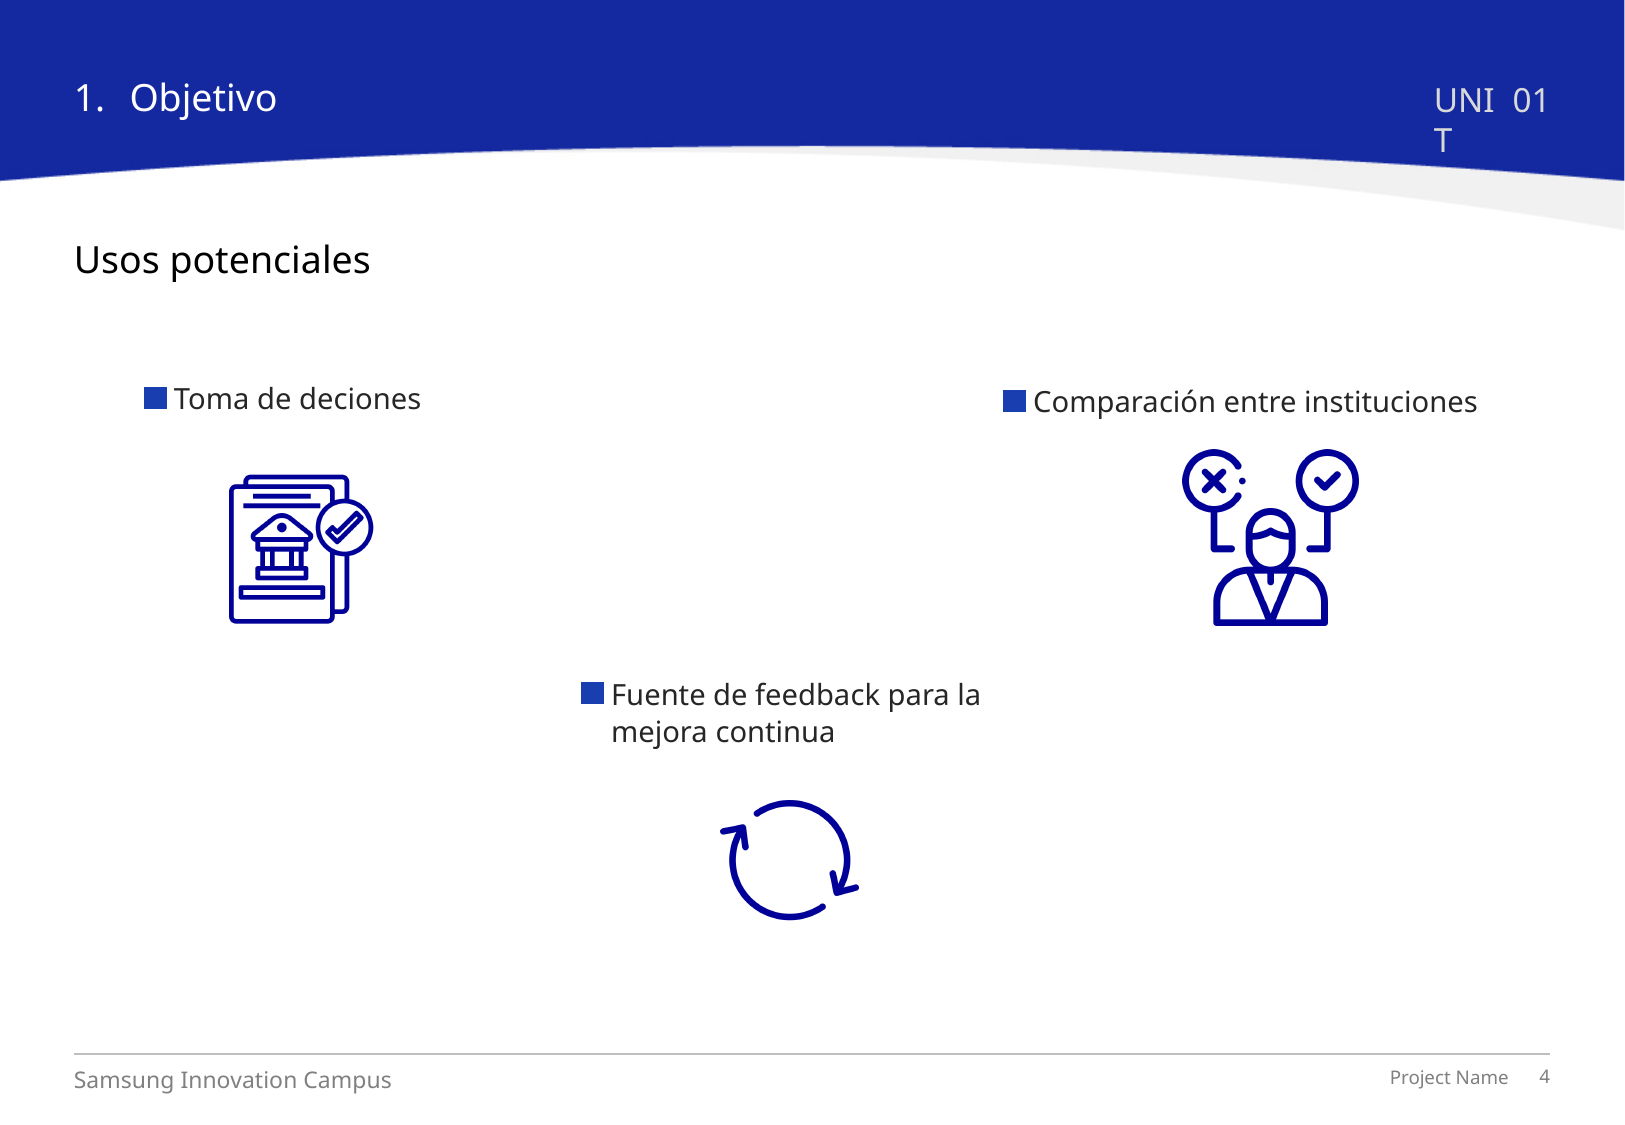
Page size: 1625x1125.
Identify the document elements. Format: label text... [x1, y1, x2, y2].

text_box 01 [1511, 78, 1551, 120]
text_box Toma de deciones [144, 377, 615, 528]
text_box Comparación entre instituciones [1003, 322, 1524, 473]
text_box Fuente de feedback para la mejora continua [581, 673, 993, 824]
text_box Objetivo [129, 73, 1252, 120]
picture [0, 0, 1625, 1125]
text_box UNIT [1433, 78, 1511, 120]
text_box Usos potenciales [73, 236, 1475, 317]
text_box 1. [73, 73, 127, 120]
